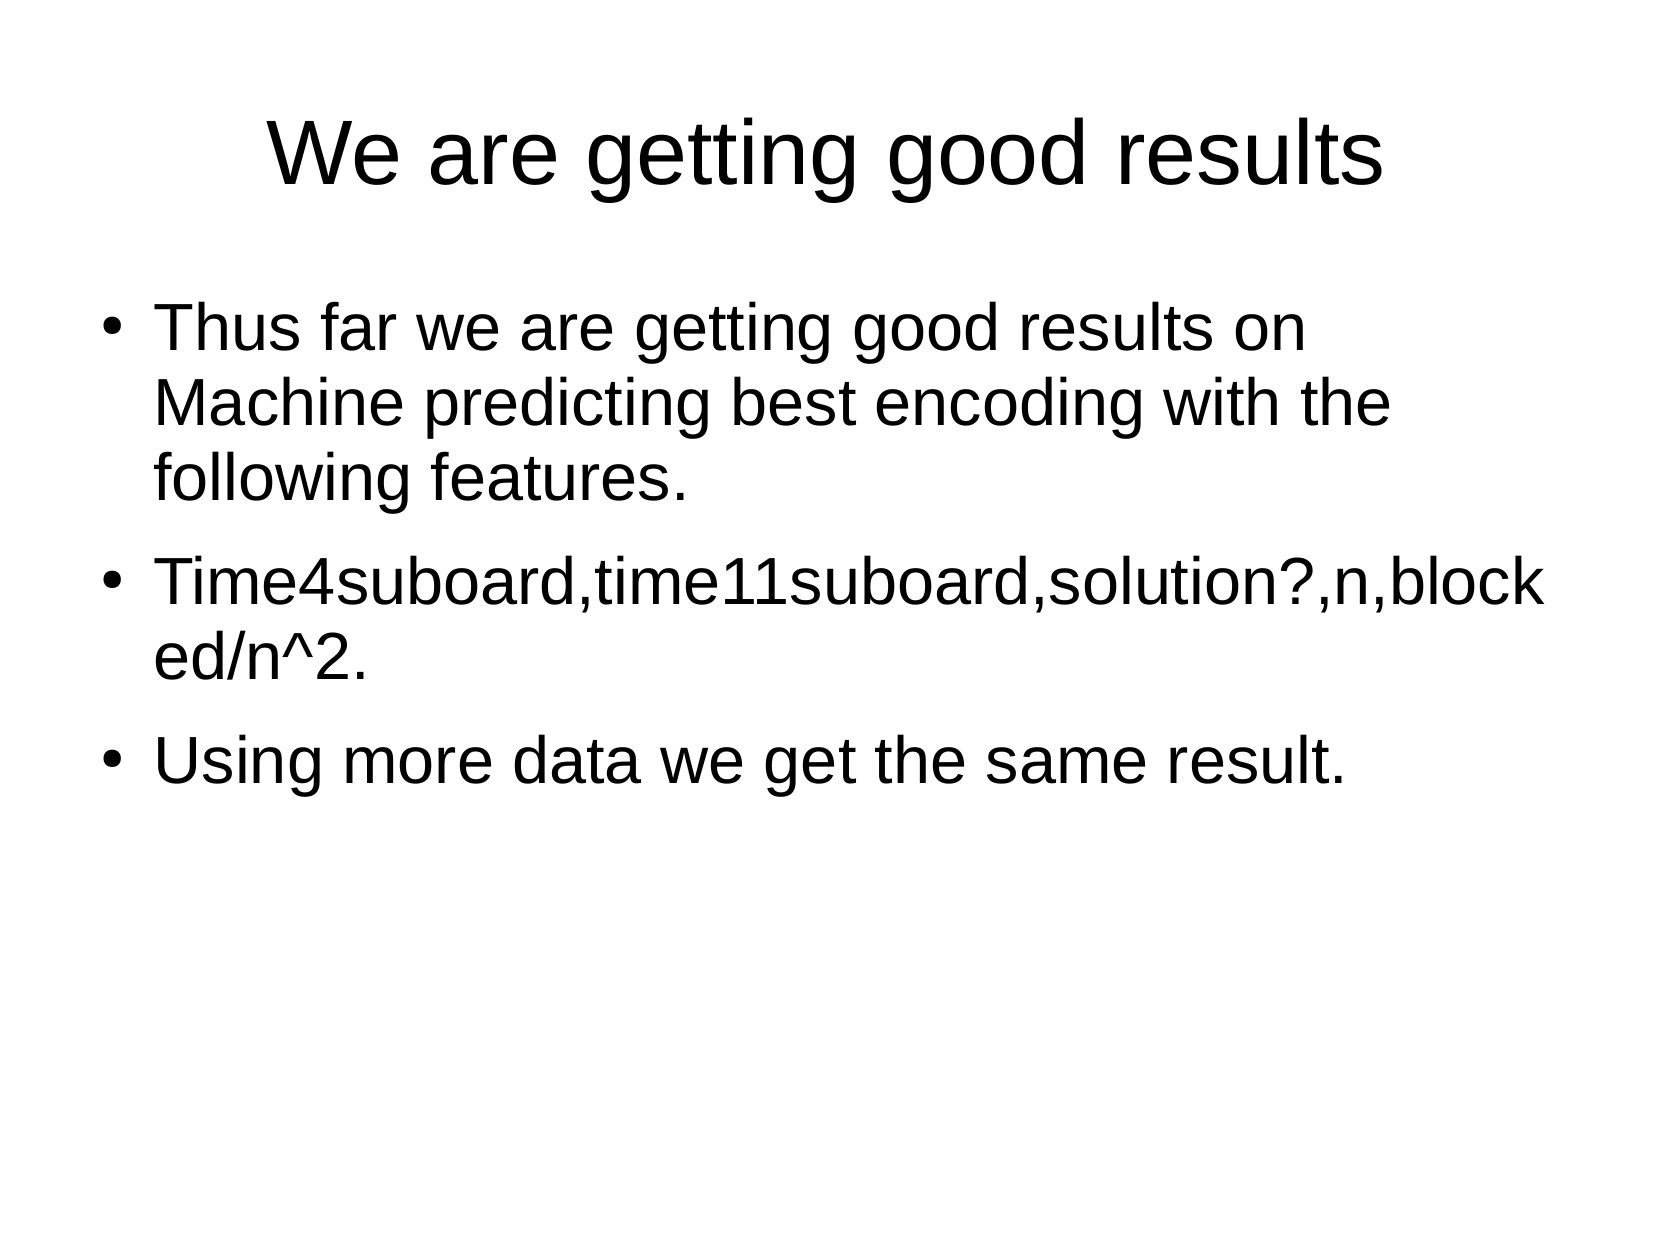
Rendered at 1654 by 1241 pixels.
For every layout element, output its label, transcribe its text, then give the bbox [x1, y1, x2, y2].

title We are getting good results [82, 49, 1571, 257]
list Thus far we are getting good results on Machine predicting best encoding with the following features. Time4suboard,time11suboard,solution?,n,blocked/n^2. Using more data we get the same result. [82, 290, 1571, 1010]
